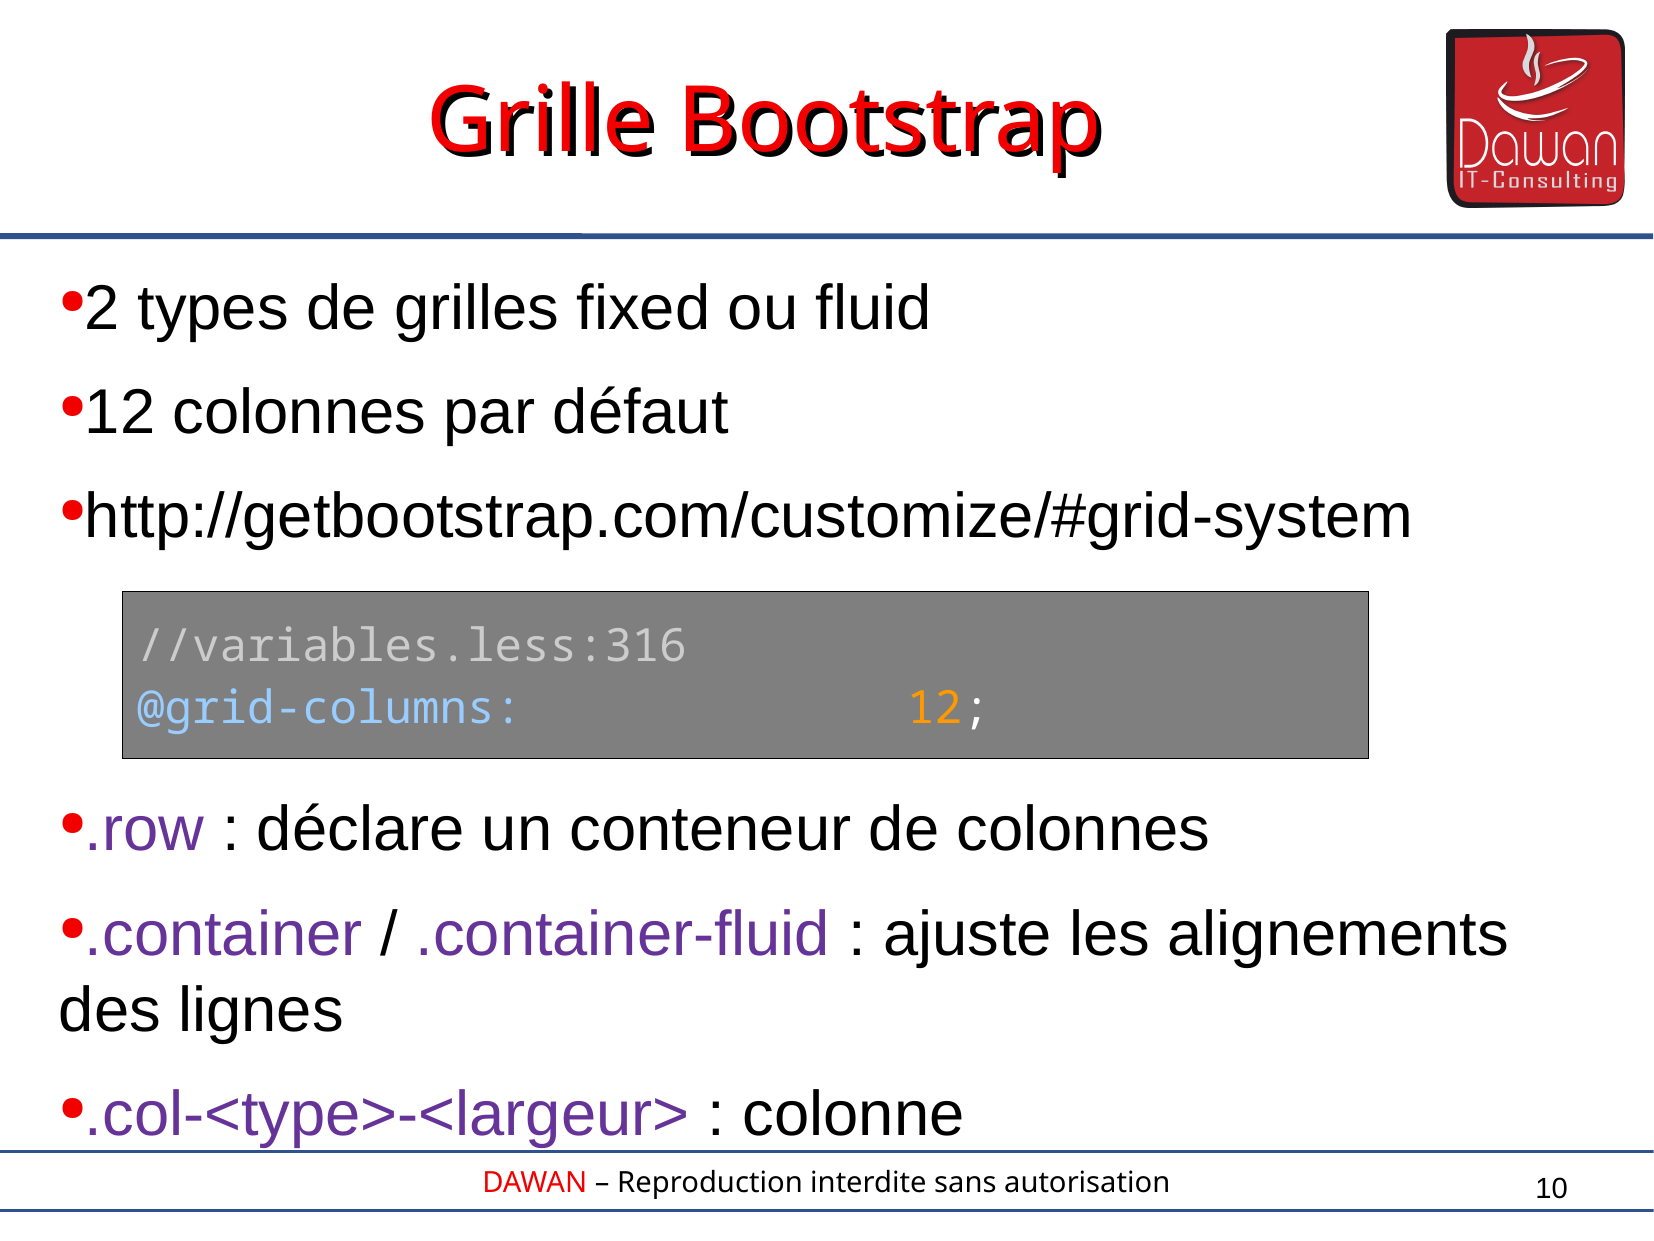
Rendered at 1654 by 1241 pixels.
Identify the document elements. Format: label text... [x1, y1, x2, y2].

text_box [1535, 1169, 1595, 1234]
text_box //variables.less:316 @grid-columns: 12; [122, 591, 1369, 759]
title Grille Bootstrap [59, 24, 1447, 206]
list 2 types de grilles fixed ou fluid 12 colonnes par défaut http://getbootstrap.com/customize/#grid-system .row : déclare un conteneur de colonnes .container / .container-fluid : ajuste les alignements des lignes .col-<type>-<largeur> : colonne [59, 265, 1595, 1154]
